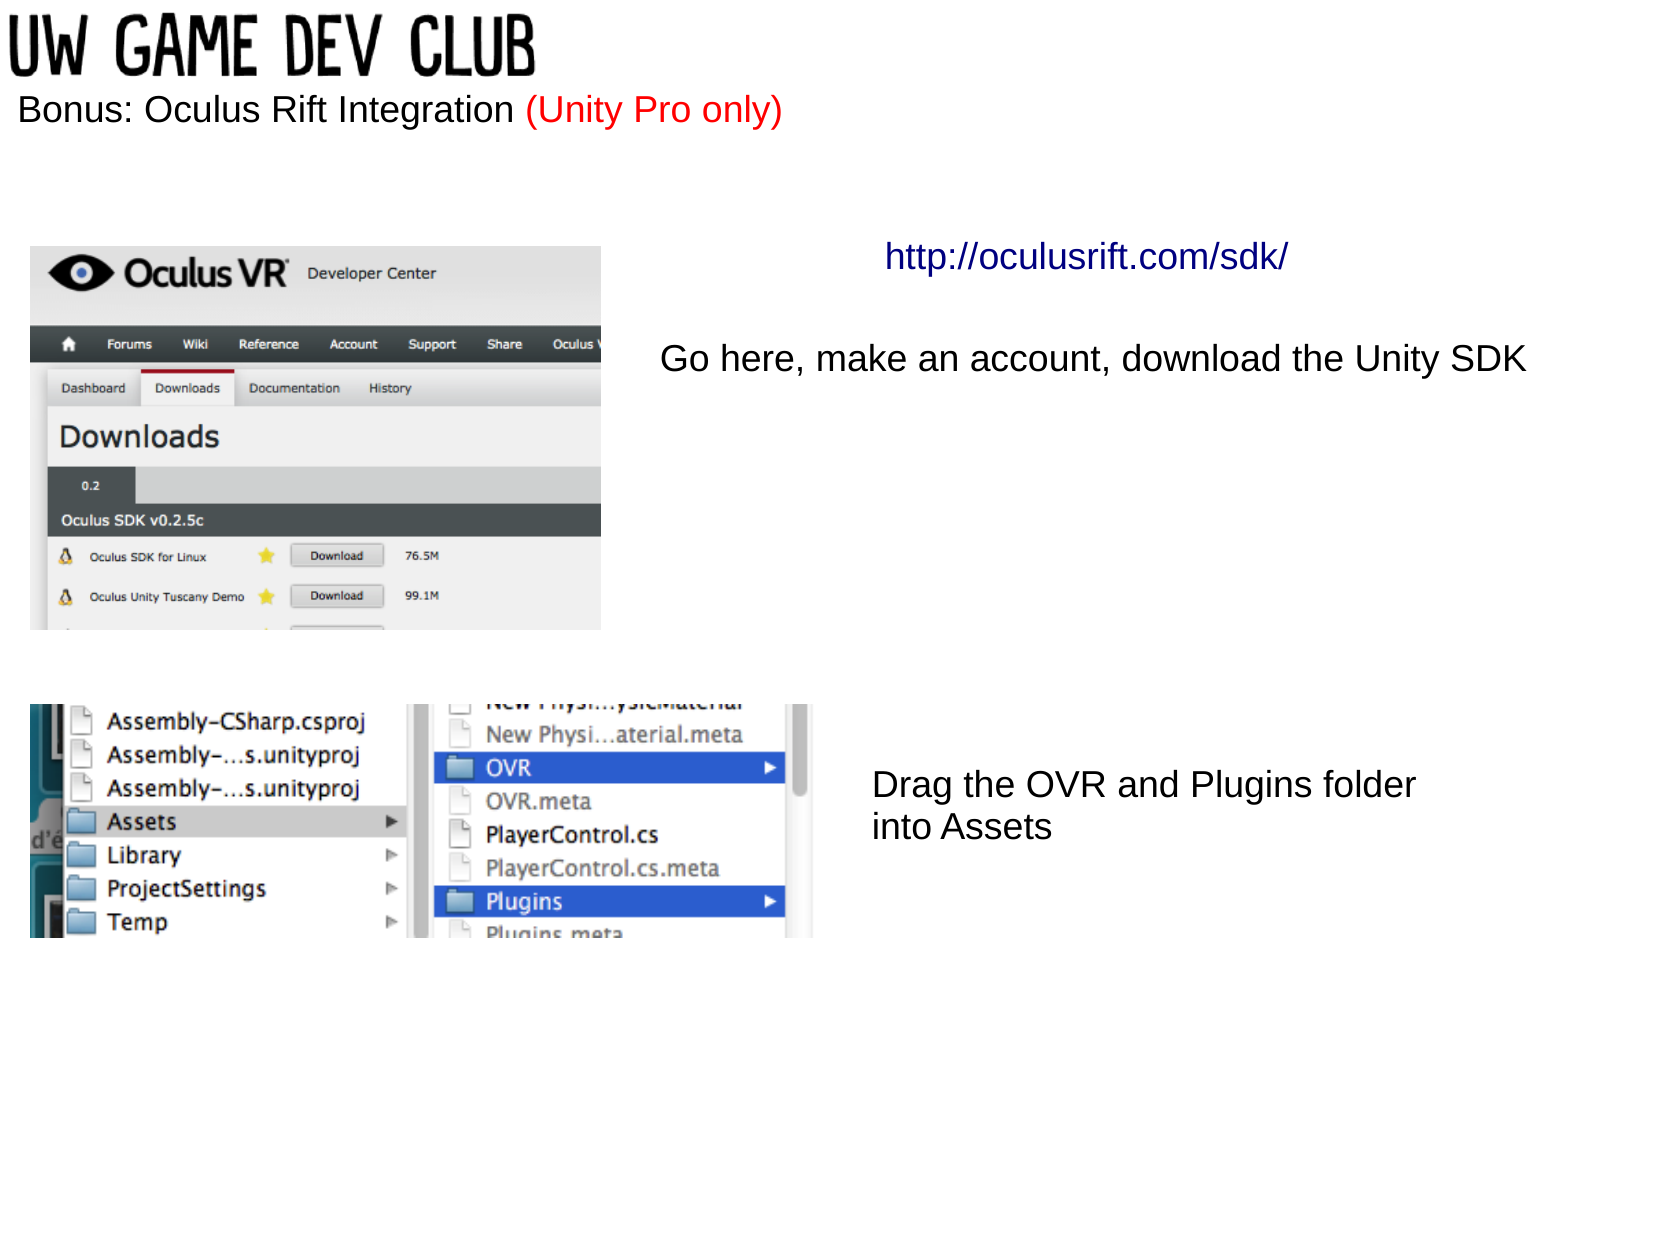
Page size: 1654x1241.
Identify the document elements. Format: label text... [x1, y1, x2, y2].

text_box Drag the OVR and Plugins folder into Assets [857, 756, 1486, 856]
text_box Bonus: Oculus Rift Integration (Unity Pro only) [2, 80, 843, 138]
text_box Go here, make an account, download the Unity SDK [645, 330, 1621, 387]
picture [30, 704, 828, 938]
picture [2, 7, 551, 80]
picture [30, 246, 601, 631]
text_box http://oculusrift.com/sdk/ [870, 228, 1426, 286]
